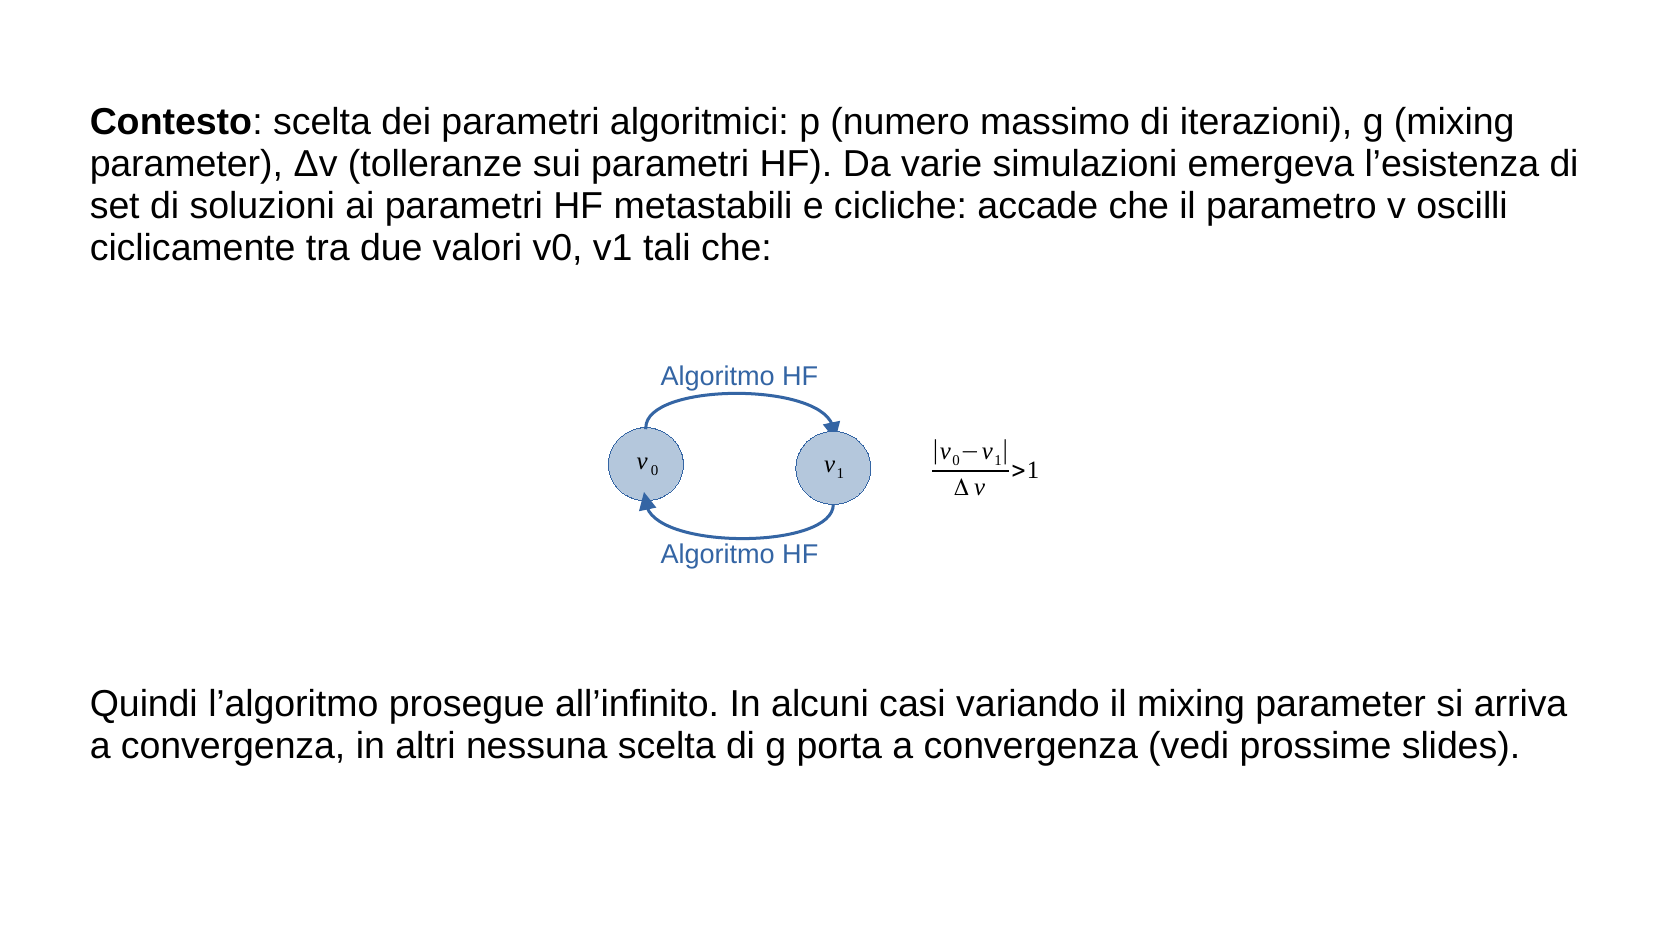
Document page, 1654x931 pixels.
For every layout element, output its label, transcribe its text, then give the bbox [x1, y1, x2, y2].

text_box Algoritmo HF [645, 353, 833, 399]
chart [630, 447, 664, 479]
text_box [795, 431, 871, 505]
text_box [608, 427, 684, 501]
text_box Contesto: scelta dei parametri algoritmici: p (numero massimo di iterazioni), g (mixing parameter), Δv (tolleranze sui parametri HF). Da varie simulazioni emergeva l’esistenza di set di soluzioni ai parametri HF metastabili e cicliche: accade che il parametro v oscilli ciclicamente tra due valori v0, v1 tali che: [75, 93, 1613, 276]
chart [924, 437, 1046, 501]
text_box Algoritmo HF [645, 531, 834, 577]
text_box Quindi l’algoritmo prosegue all’infinito. In alcuni casi variando il mixing parameter si arriva a convergenza, in altri nessuna scelta di g porta a convergenza (vedi prossime slides). [75, 675, 1613, 863]
chart [817, 450, 851, 483]
